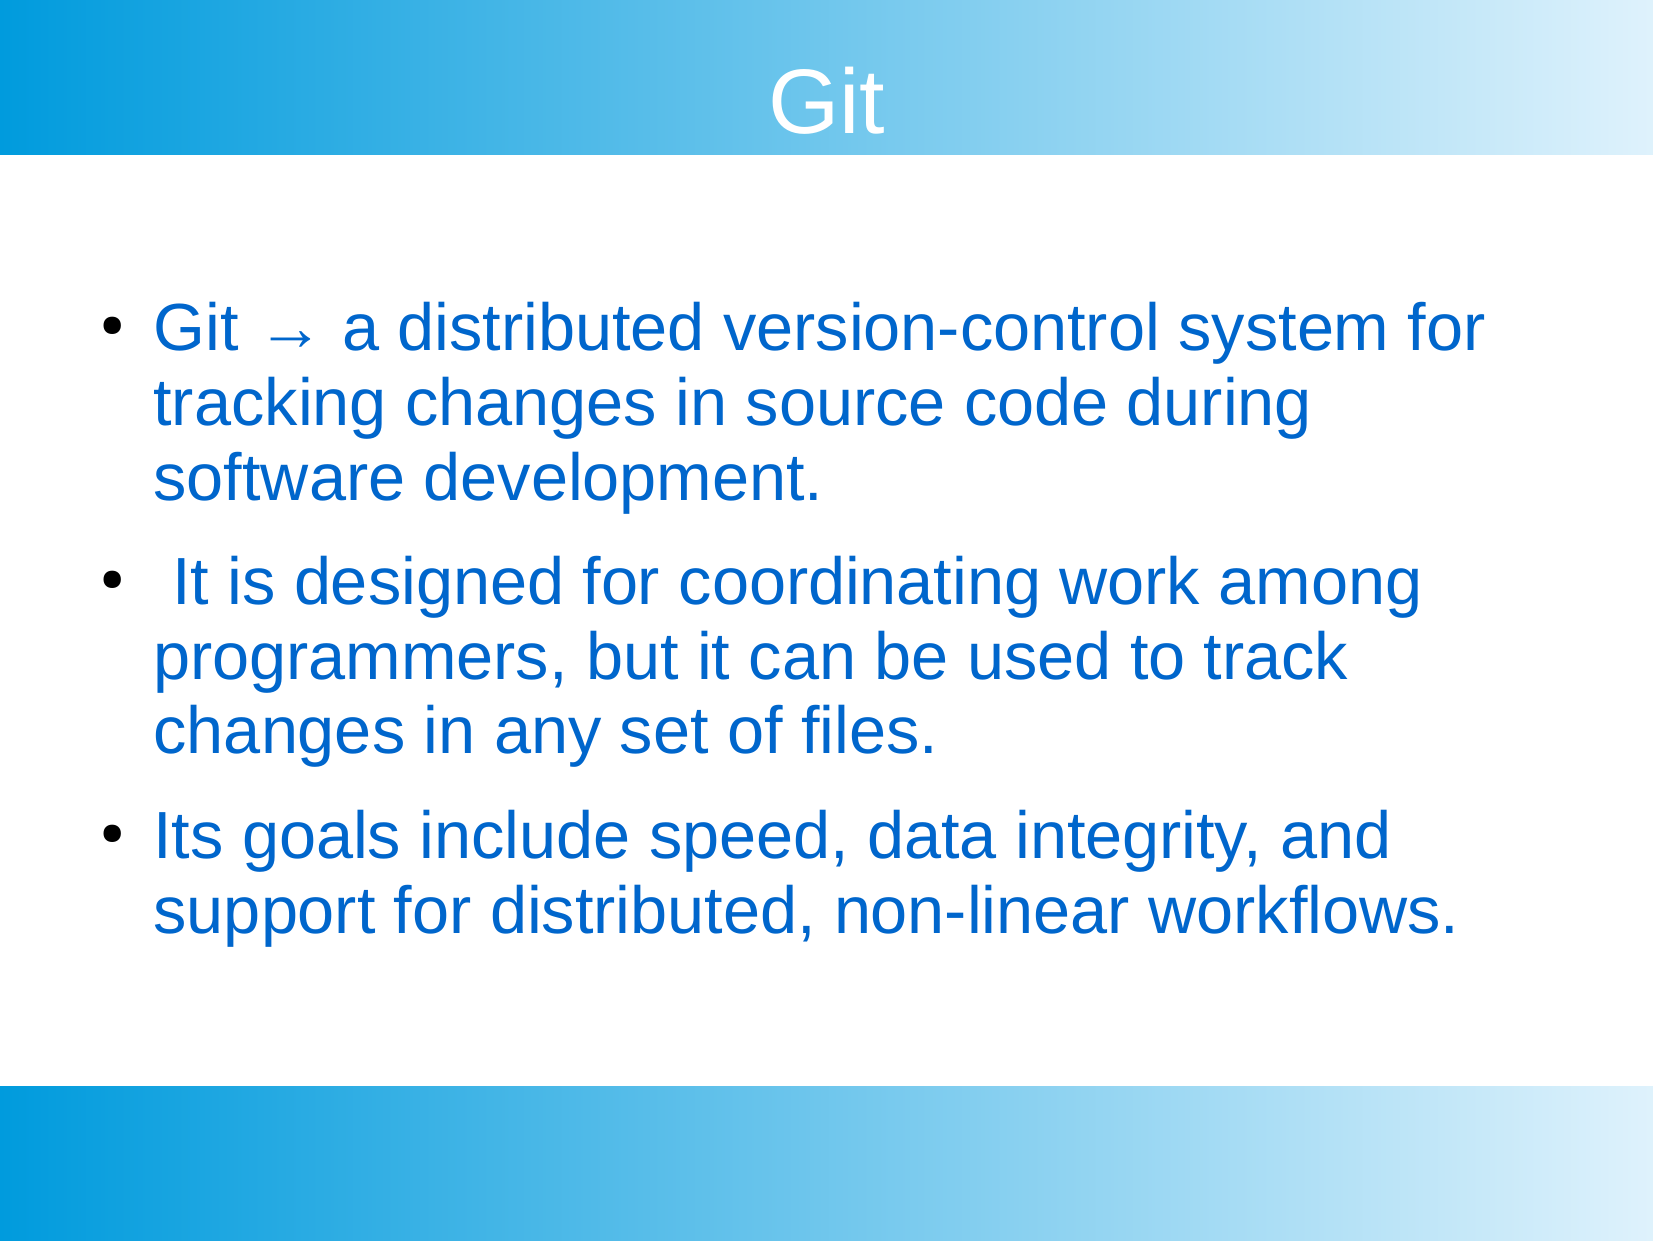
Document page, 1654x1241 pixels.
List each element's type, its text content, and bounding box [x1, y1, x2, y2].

title Git [82, 49, 1571, 155]
list Git → a distributed version-control system for tracking changes in source code during software development. It is designed for coordinating work among programmers, but it can be used to track changes in any set of files. Its goals include speed, data integrity, and support for distributed, non-linear workflows. [82, 290, 1571, 1010]
